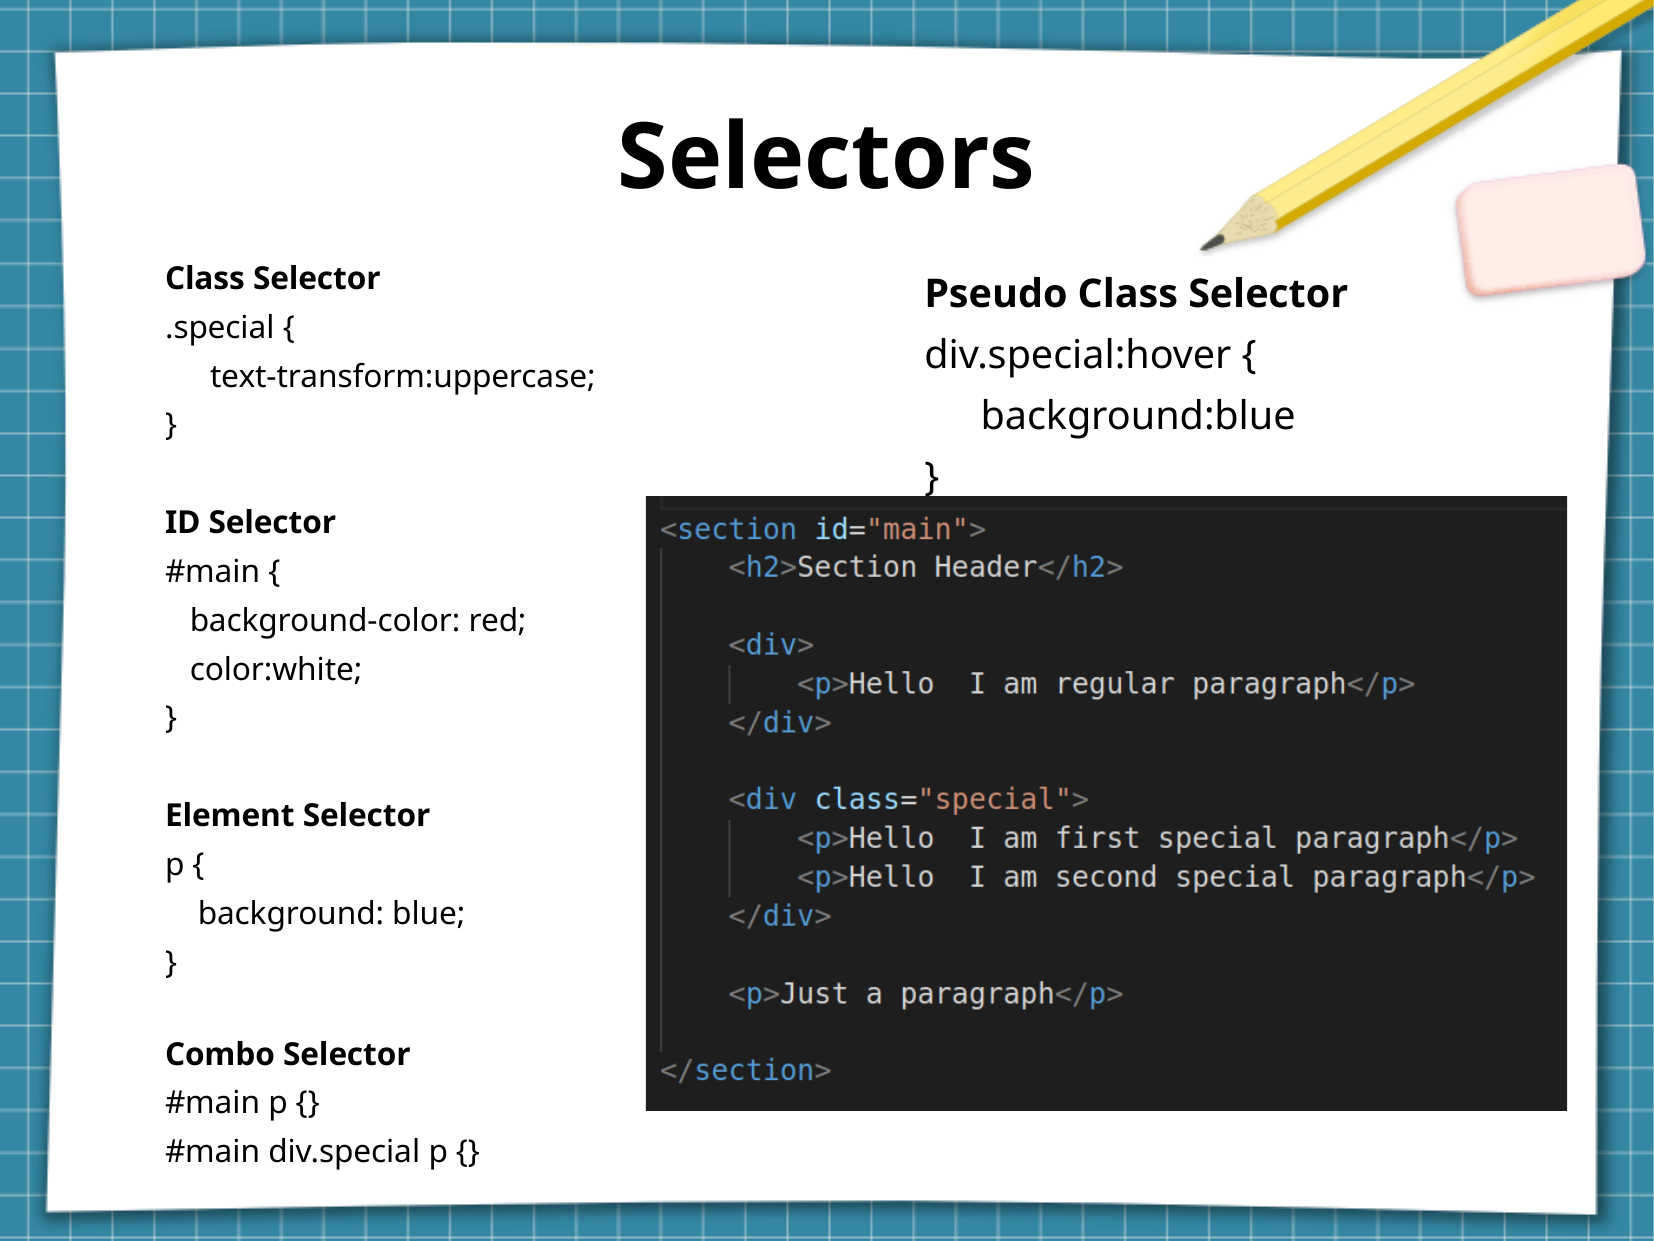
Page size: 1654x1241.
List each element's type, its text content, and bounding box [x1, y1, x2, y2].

title Selectors [82, 49, 1571, 257]
text_box Class Selector .special { text-transform:uppercase; } ID Selector #main { background-color: red; color:white; } Element Selector p { background: blue; } Combo Selector #main p {} #main div.special p {} [150, 248, 839, 1193]
picture [0, 0, 1654, 1241]
text_box Pseudo Class Selector div.special:hover { background:blue } [909, 257, 1457, 496]
